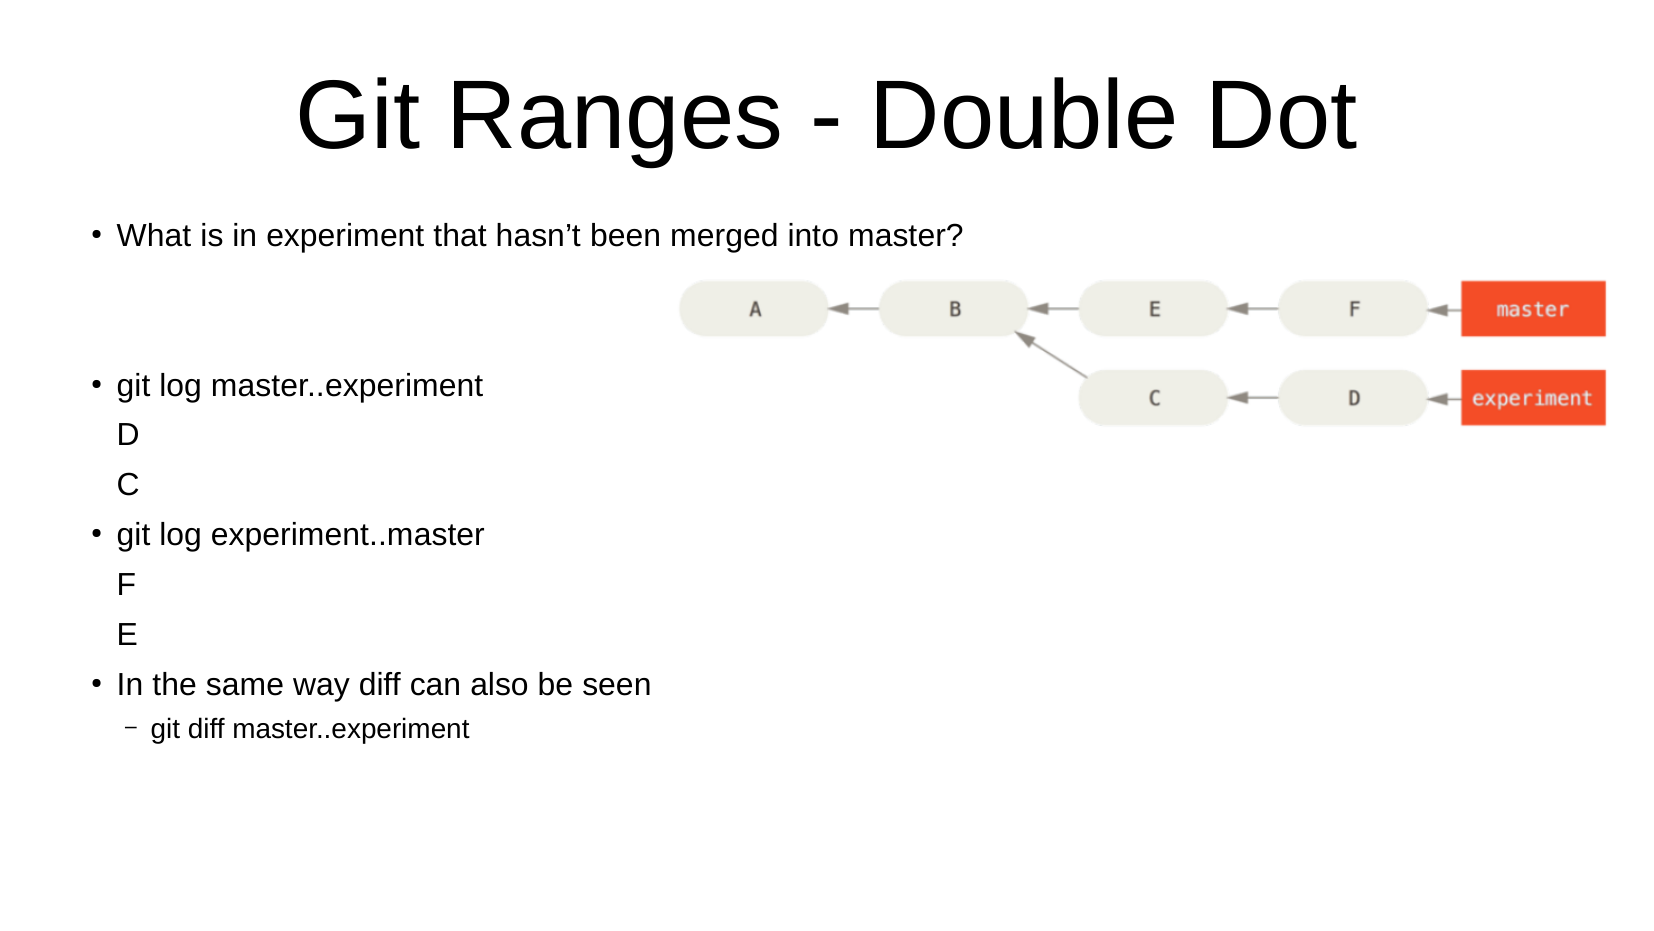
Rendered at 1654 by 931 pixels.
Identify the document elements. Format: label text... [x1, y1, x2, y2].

title Git Ranges - Double Dot [82, 37, 1571, 193]
picture [675, 268, 1617, 436]
list What is in experiment that hasn’t been merged into master? git log master..experiment D C git log experiment..master F E In the same way diff can also be seen git diff master..experiment [82, 217, 1571, 757]
